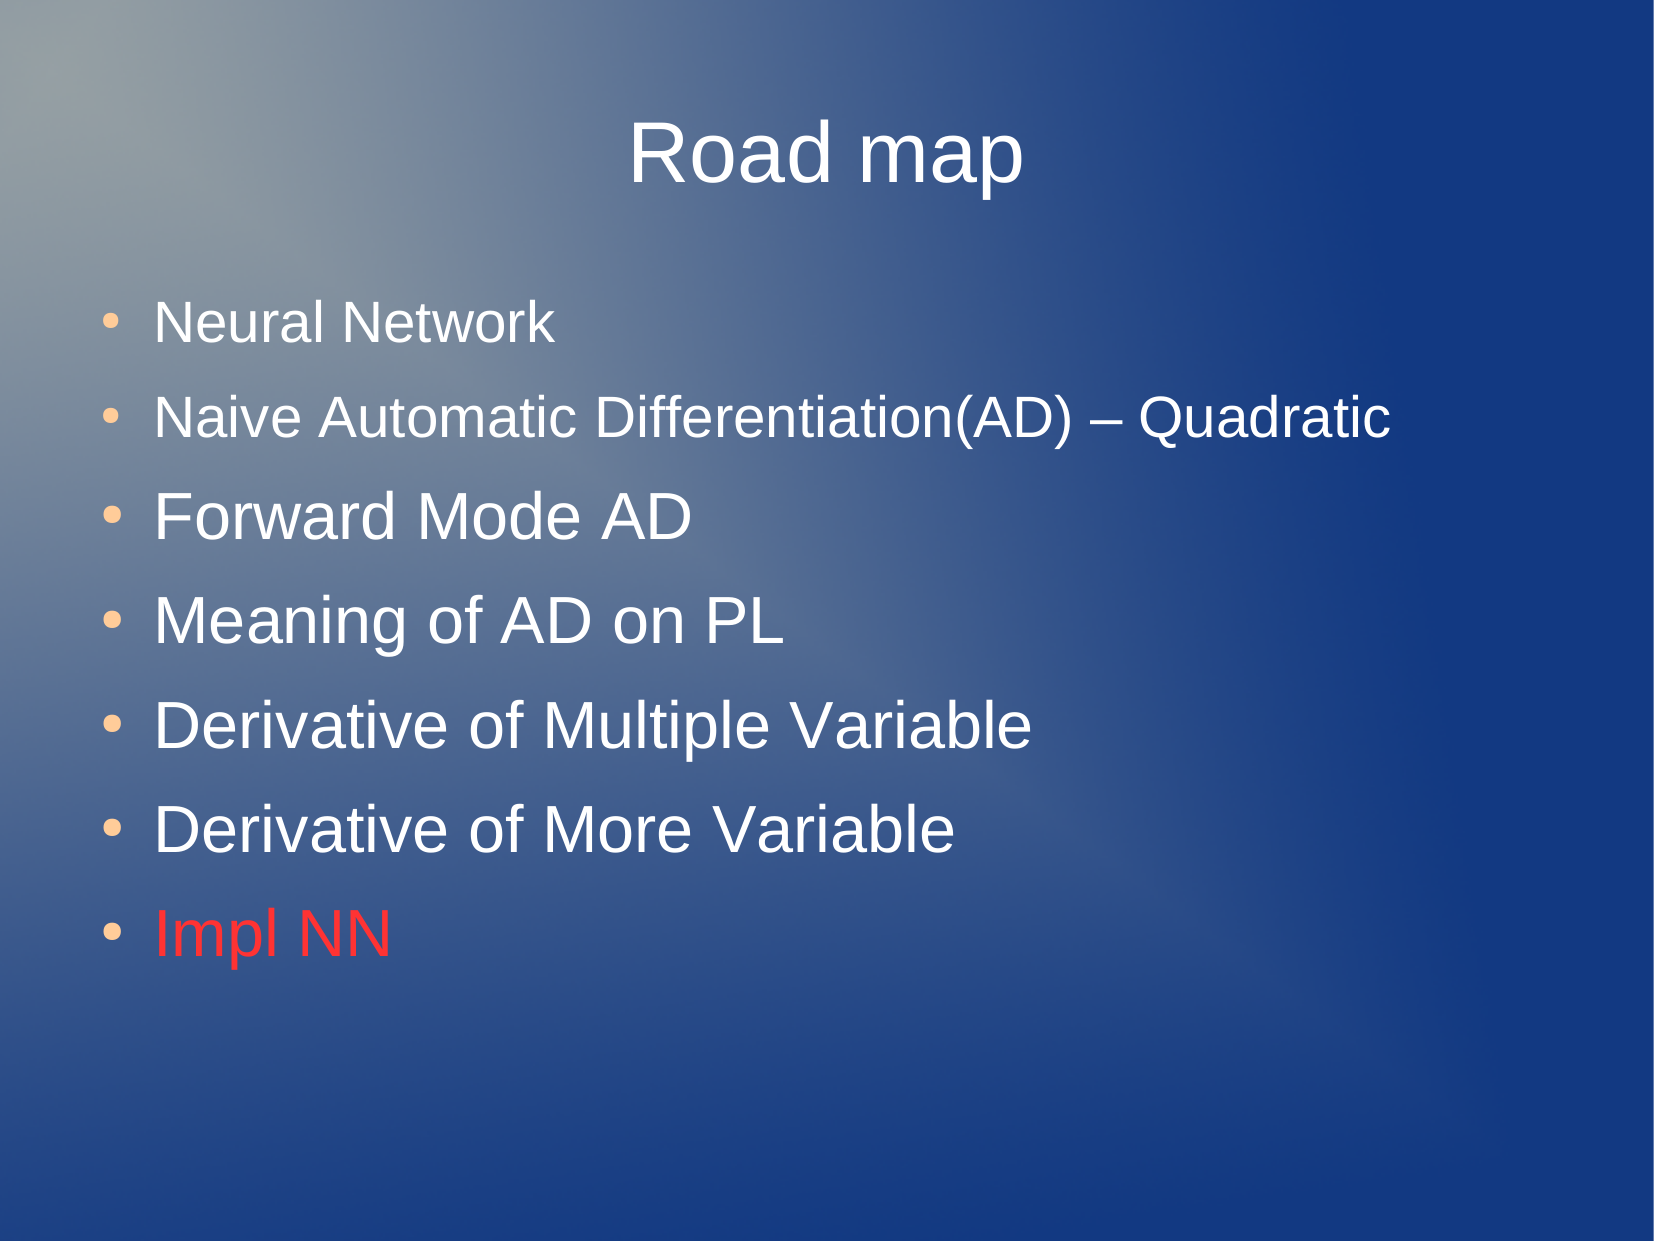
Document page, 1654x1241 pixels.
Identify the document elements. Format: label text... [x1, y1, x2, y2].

list Neural Network Naive Automatic Differentiation(AD) – Quadratic Forward Mode AD Meaning of AD on PL Derivative of Multiple Variable Derivative of More Variable Impl NN [82, 290, 1571, 1109]
picture [0, 0, 1654, 1241]
title Road map [82, 49, 1571, 257]
